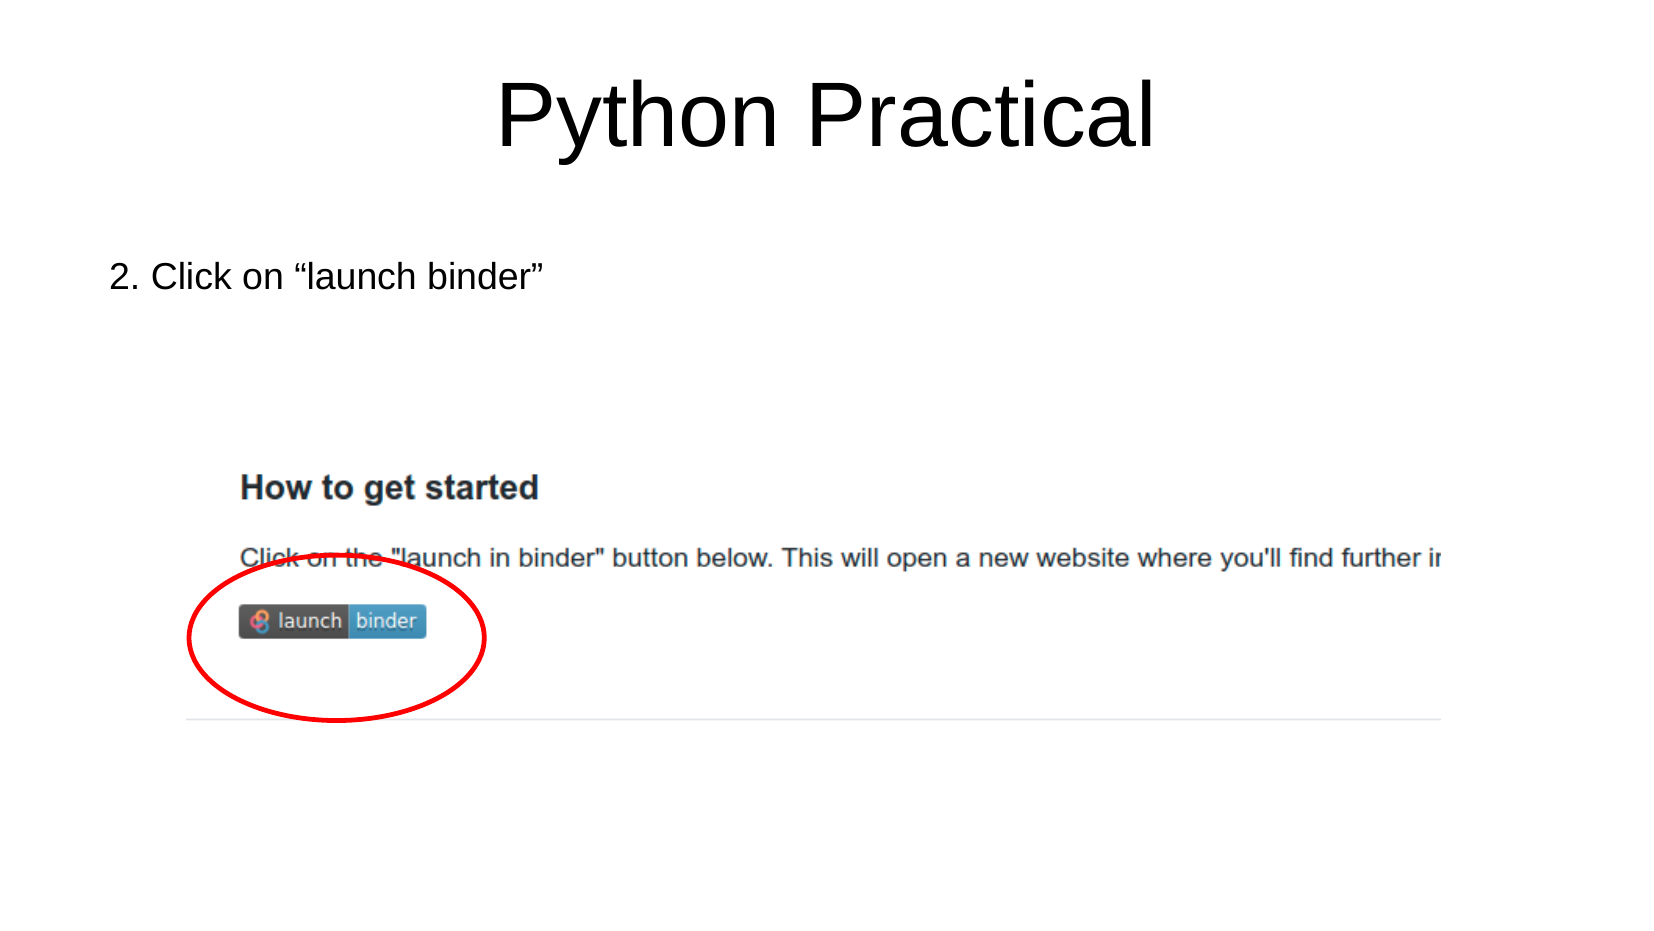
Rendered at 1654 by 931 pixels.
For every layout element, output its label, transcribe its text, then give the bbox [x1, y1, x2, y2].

picture [186, 426, 1441, 780]
text_box 2. Click on “launch binder” [94, 248, 559, 347]
title Python Practical [82, 37, 1571, 193]
picture [192, 558, 481, 718]
